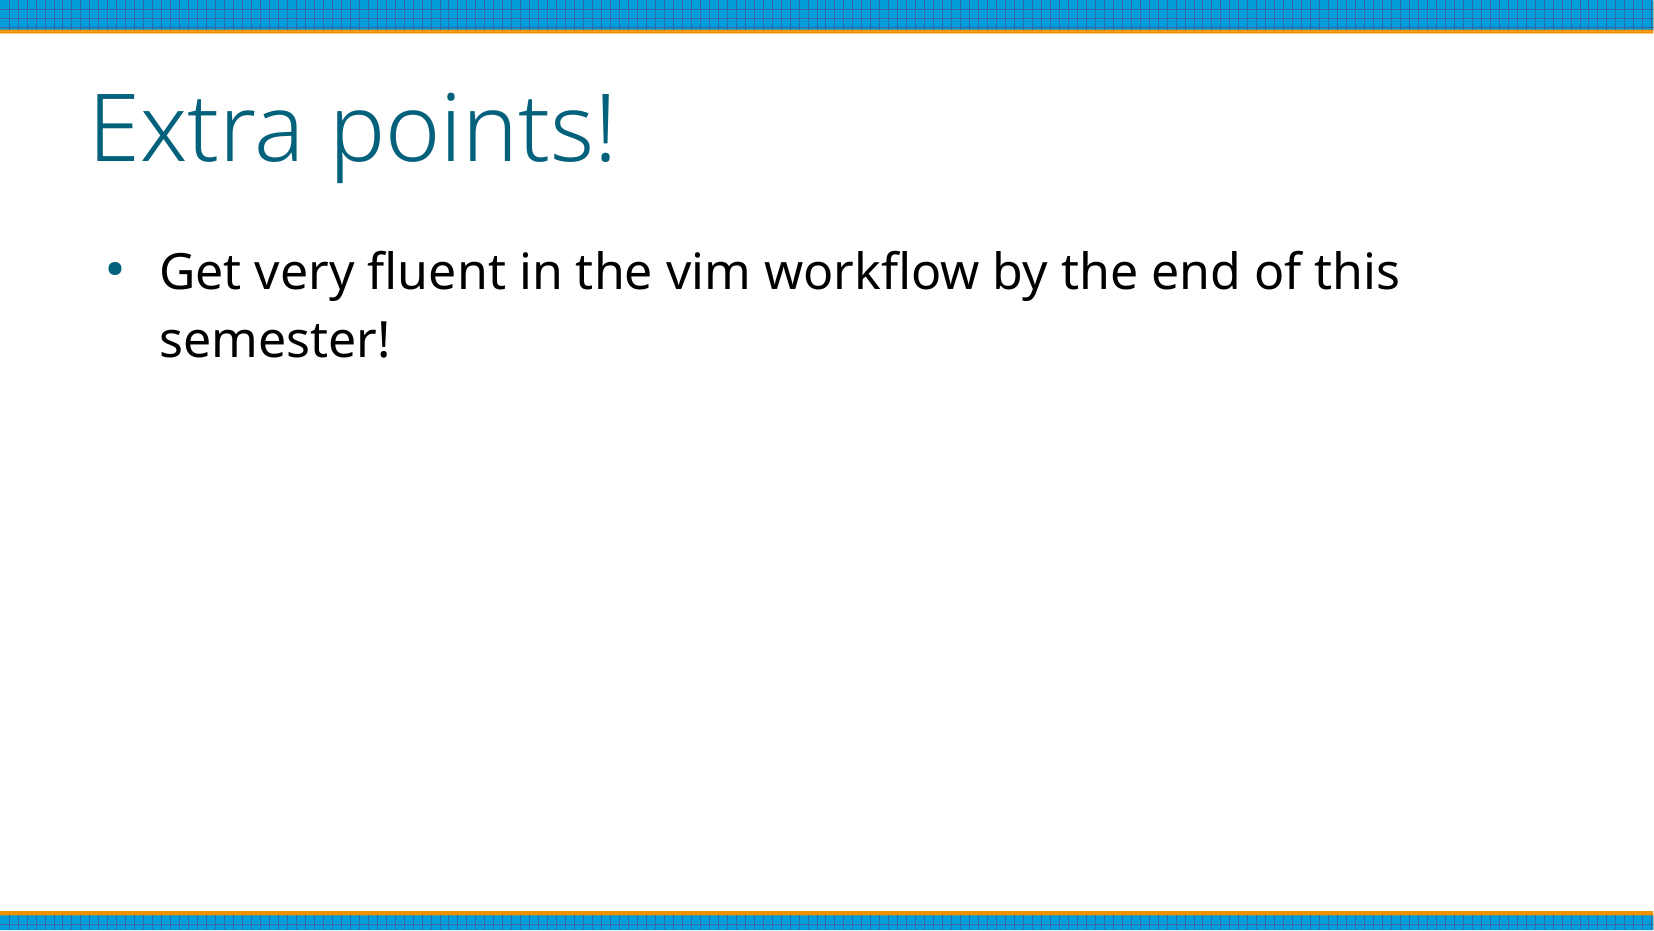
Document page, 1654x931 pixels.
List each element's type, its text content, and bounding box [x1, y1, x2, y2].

list Get very fluent in the vim workflow by the end of this semester! [88, 236, 1565, 901]
title Extra points! [88, 44, 1565, 207]
